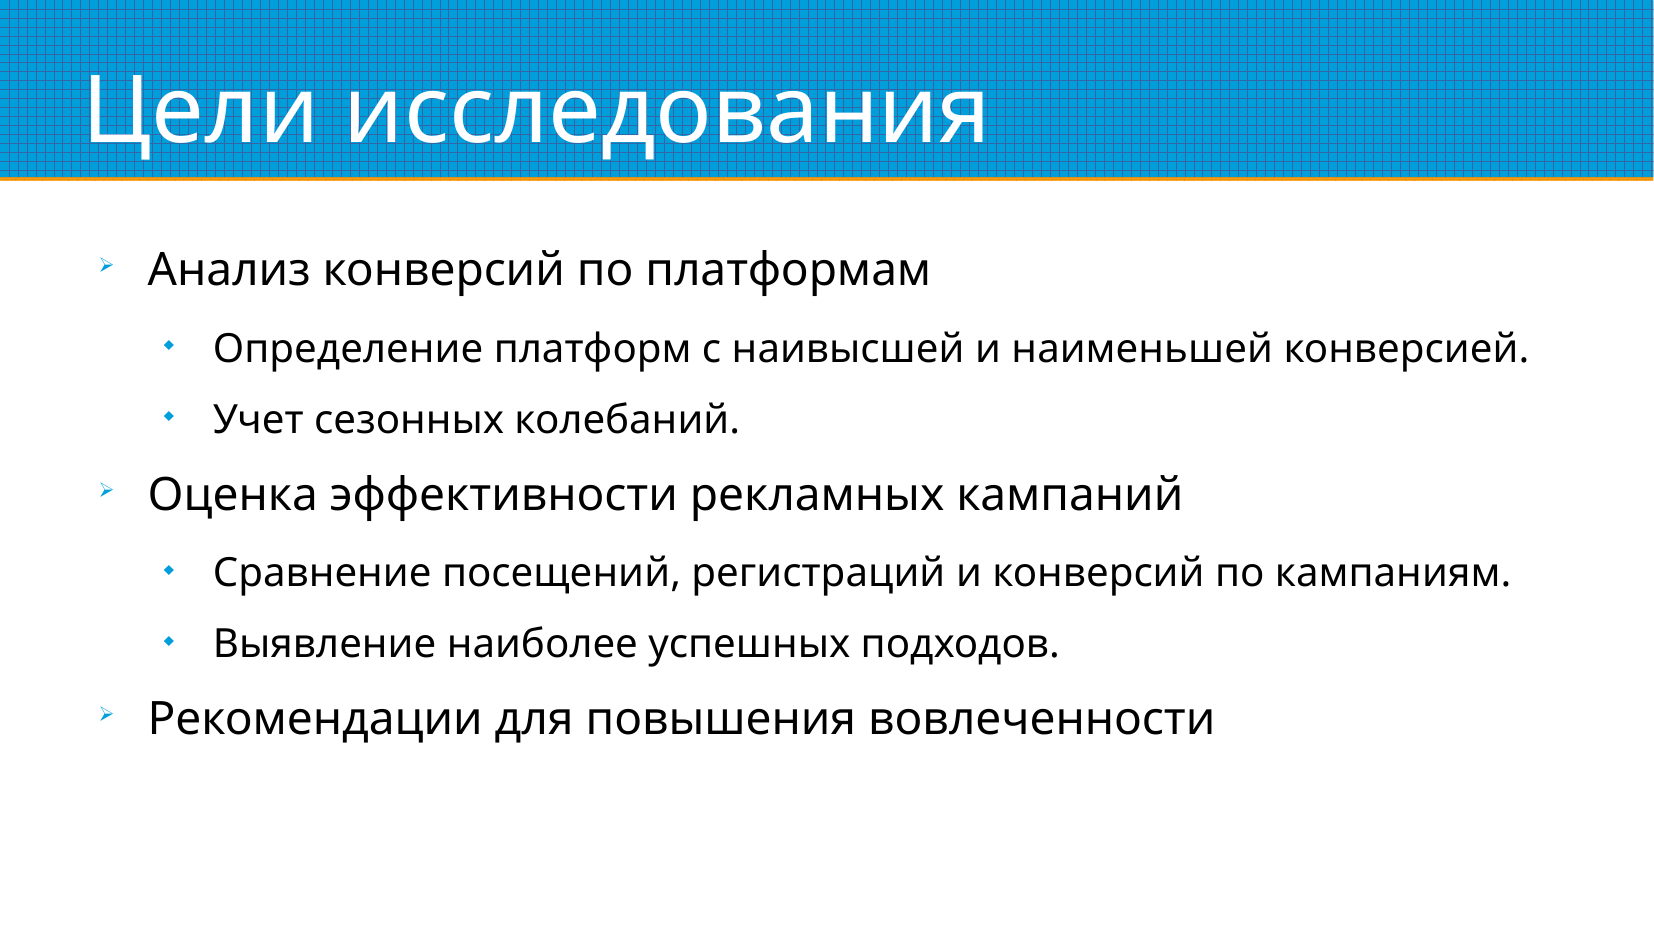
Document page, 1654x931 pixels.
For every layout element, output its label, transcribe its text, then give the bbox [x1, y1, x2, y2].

list Анализ конверсий по платформам Определение платформ с наивысшей и наименьшей конверсией. Учет сезонных колебаний. Оценка эффективности рекламных кампаний Сравнение посещений, регистраций и конверсий по кампаниям. Выявление наиболее успешных подходов. Рекомендации для повышения вовлеченности [82, 236, 1563, 811]
title Цели исследования [82, 14, 1571, 171]
